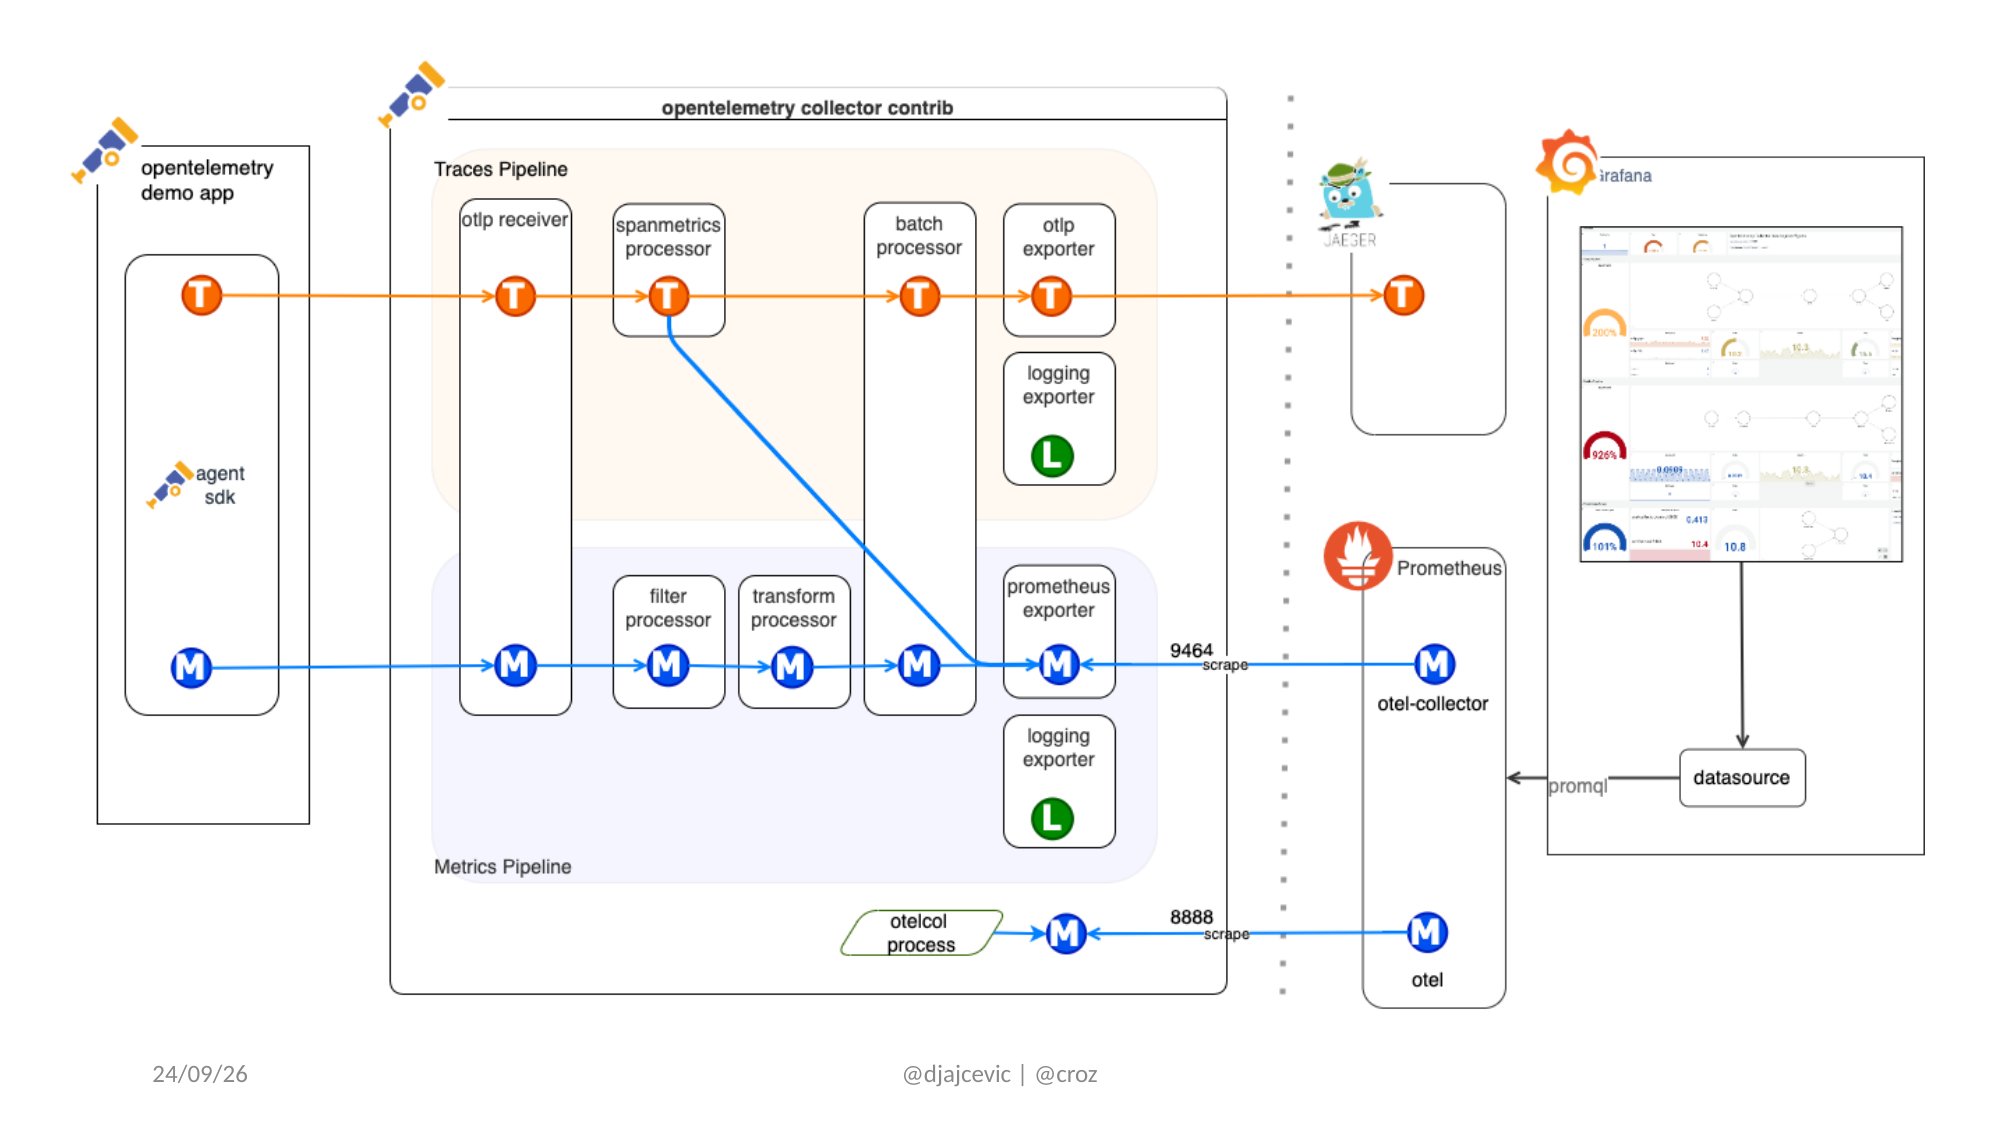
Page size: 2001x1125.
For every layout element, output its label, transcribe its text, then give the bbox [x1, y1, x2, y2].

picture [69, 59, 1925, 1016]
text_box [137, 1042, 588, 1103]
text_box @djajcevic | @croz [662, 1042, 1338, 1103]
